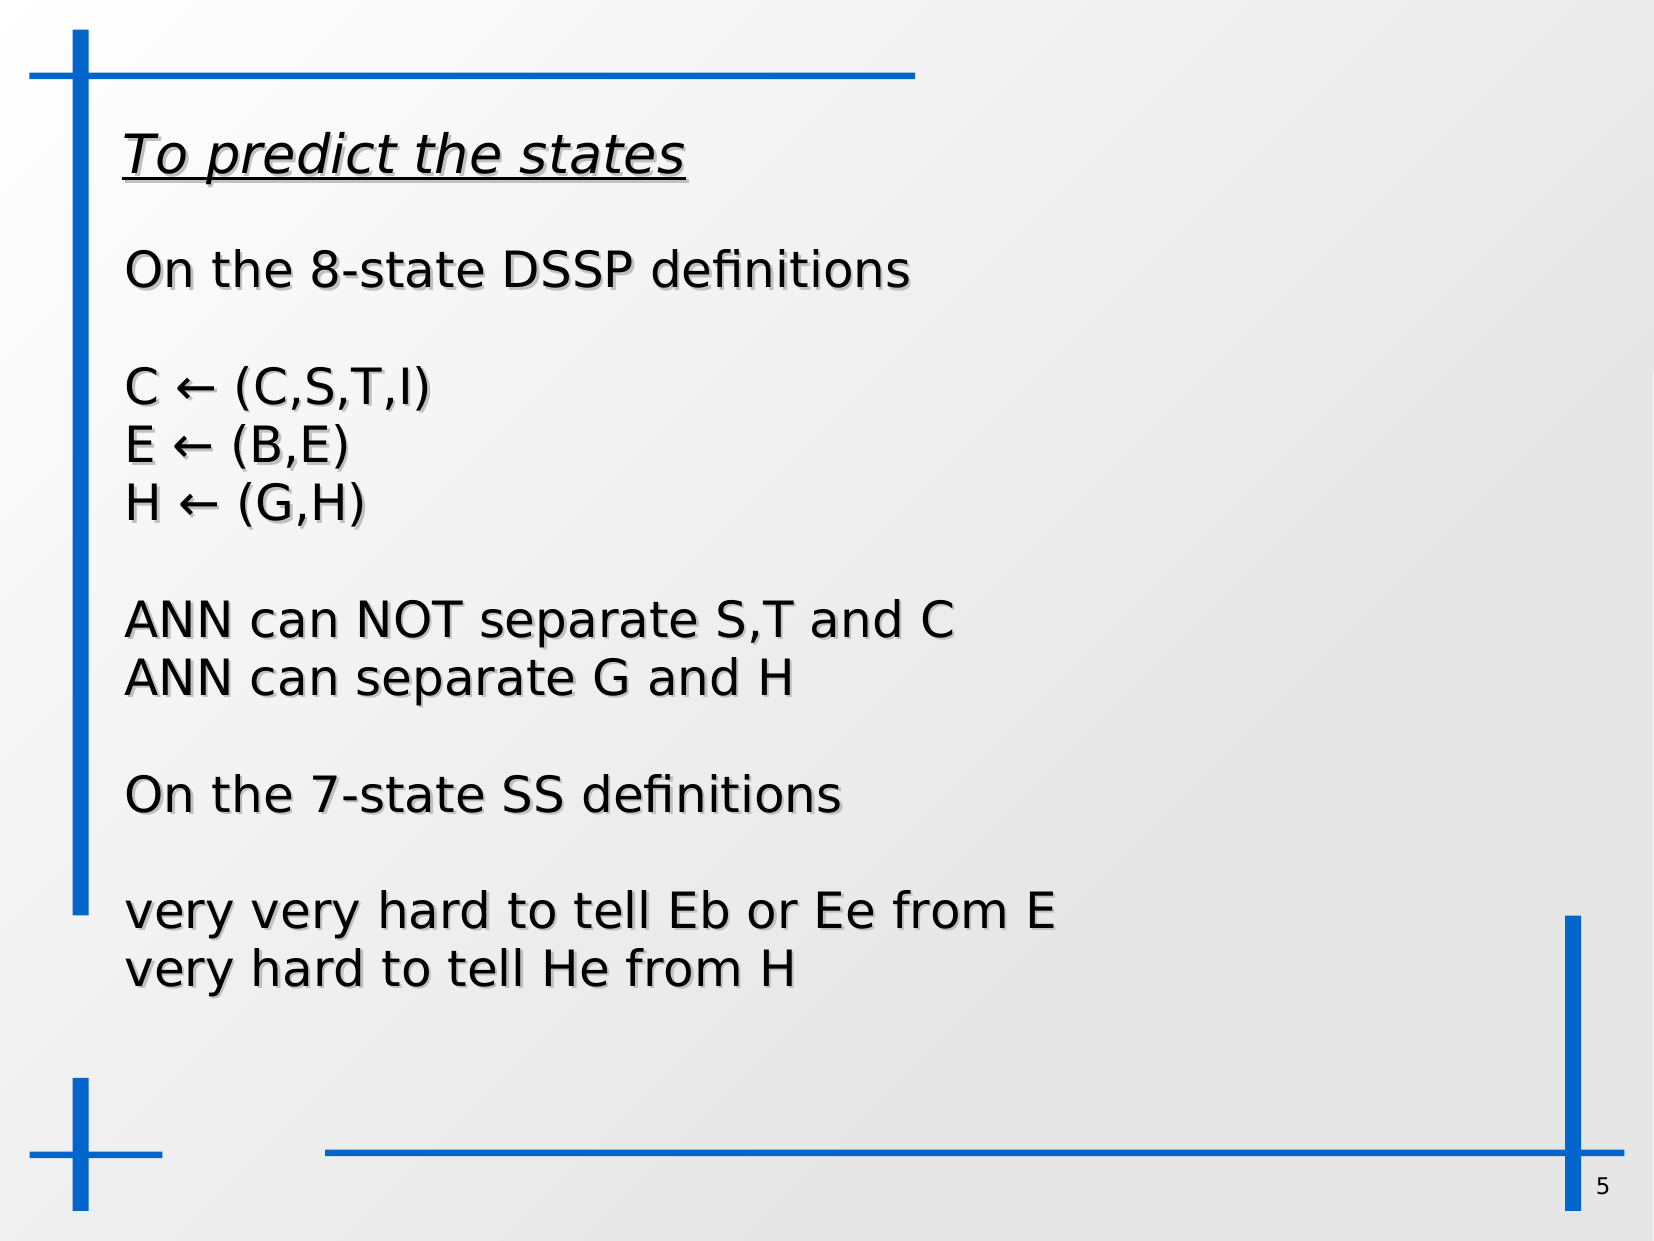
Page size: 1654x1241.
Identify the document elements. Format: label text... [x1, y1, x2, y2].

list On the 8-state DSSP definitions C ← (C,S,T,I) E ← (B,E) H ← (G,H) ANN can NOT separate S,T and C ANN can separate G and H On the 7-state SS definitions very very hard to tell Eb or Ee from E very hard to tell He from H [124, 241, 1526, 1133]
title To predict the states [122, 91, 1524, 219]
